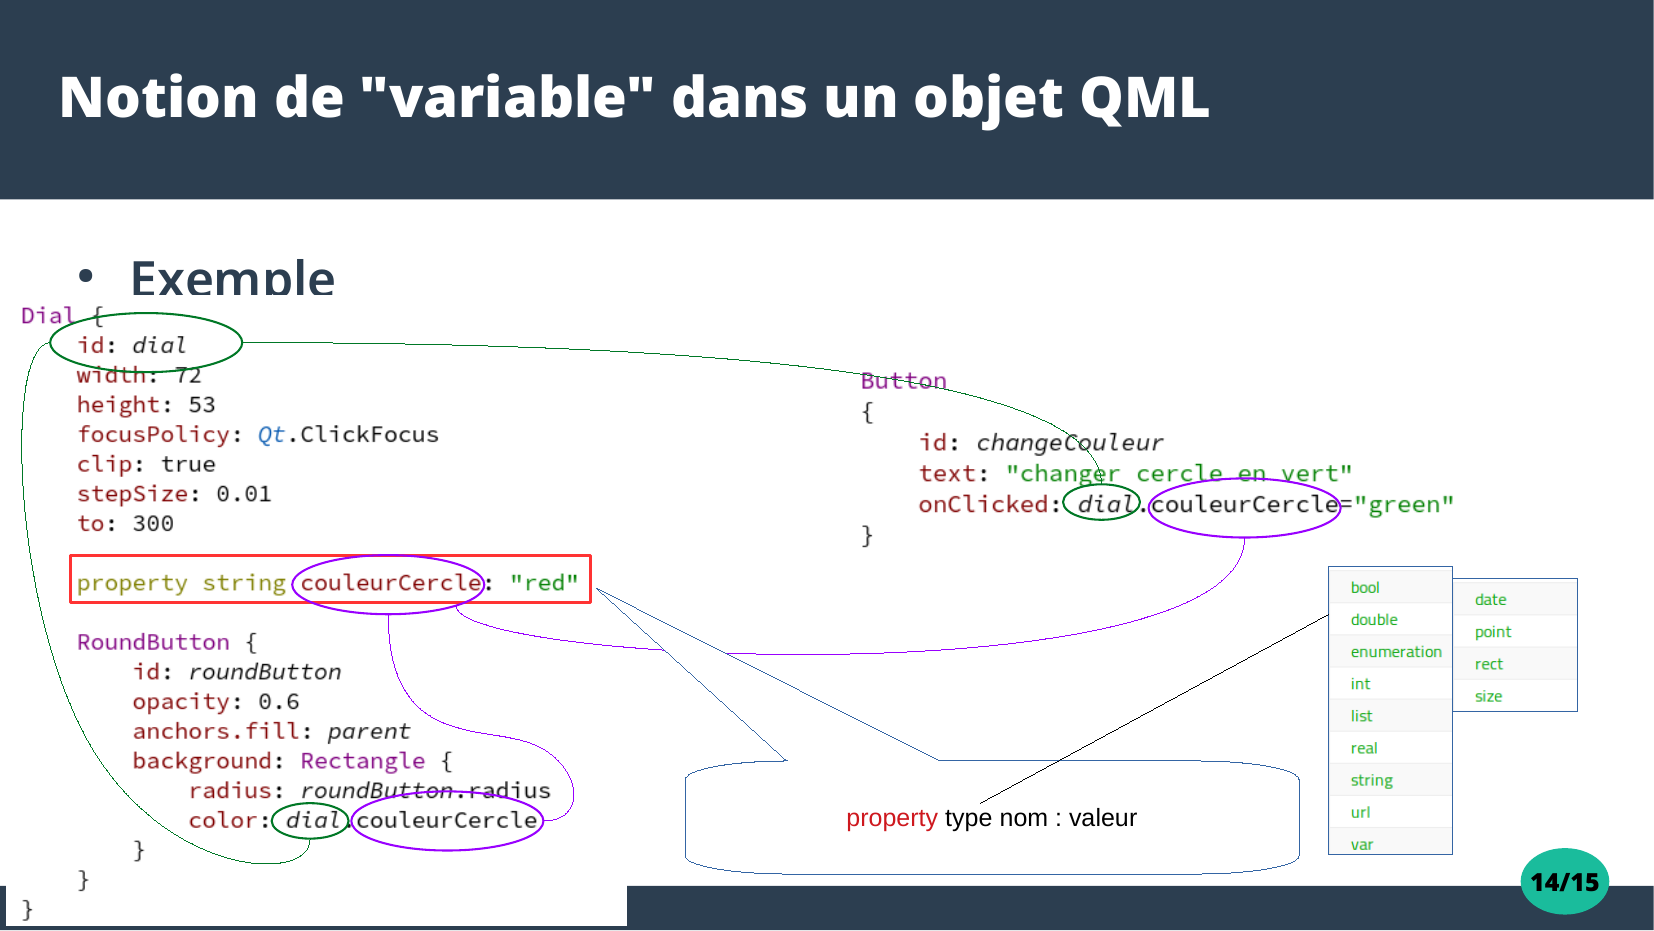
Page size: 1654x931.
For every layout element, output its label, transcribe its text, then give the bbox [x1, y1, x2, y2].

list Exemple [627, 617, 784, 864]
list Exemple [59, 243, 1595, 864]
picture [856, 366, 1501, 562]
picture [6, 295, 627, 926]
text_box property type nom : valeur [596, 588, 1300, 875]
picture [1328, 566, 1578, 855]
title Notion de "variable" dans un objet QML [59, 37, 1595, 156]
